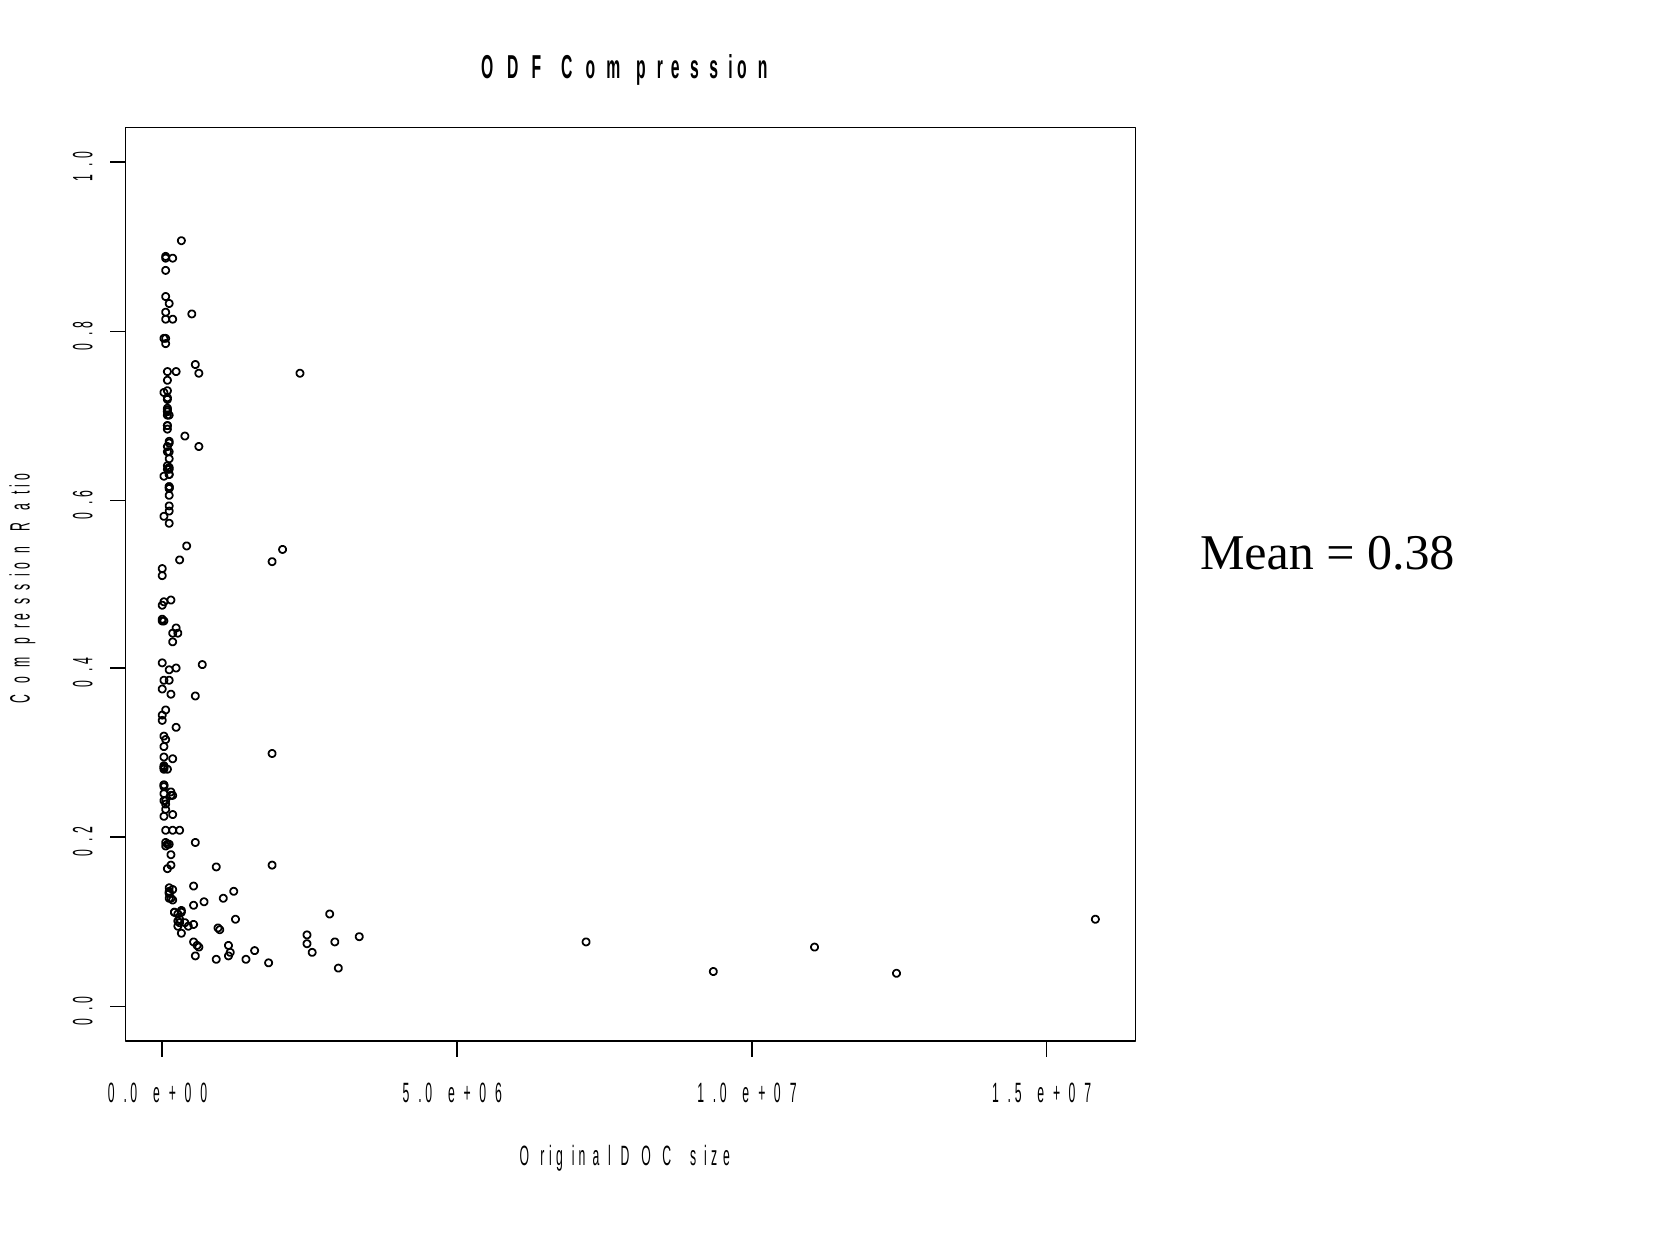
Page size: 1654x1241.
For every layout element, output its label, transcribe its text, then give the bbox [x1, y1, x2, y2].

picture [0, 0, 1201, 1201]
text_box Mean = 0.38 [1200, 525, 1455, 582]
